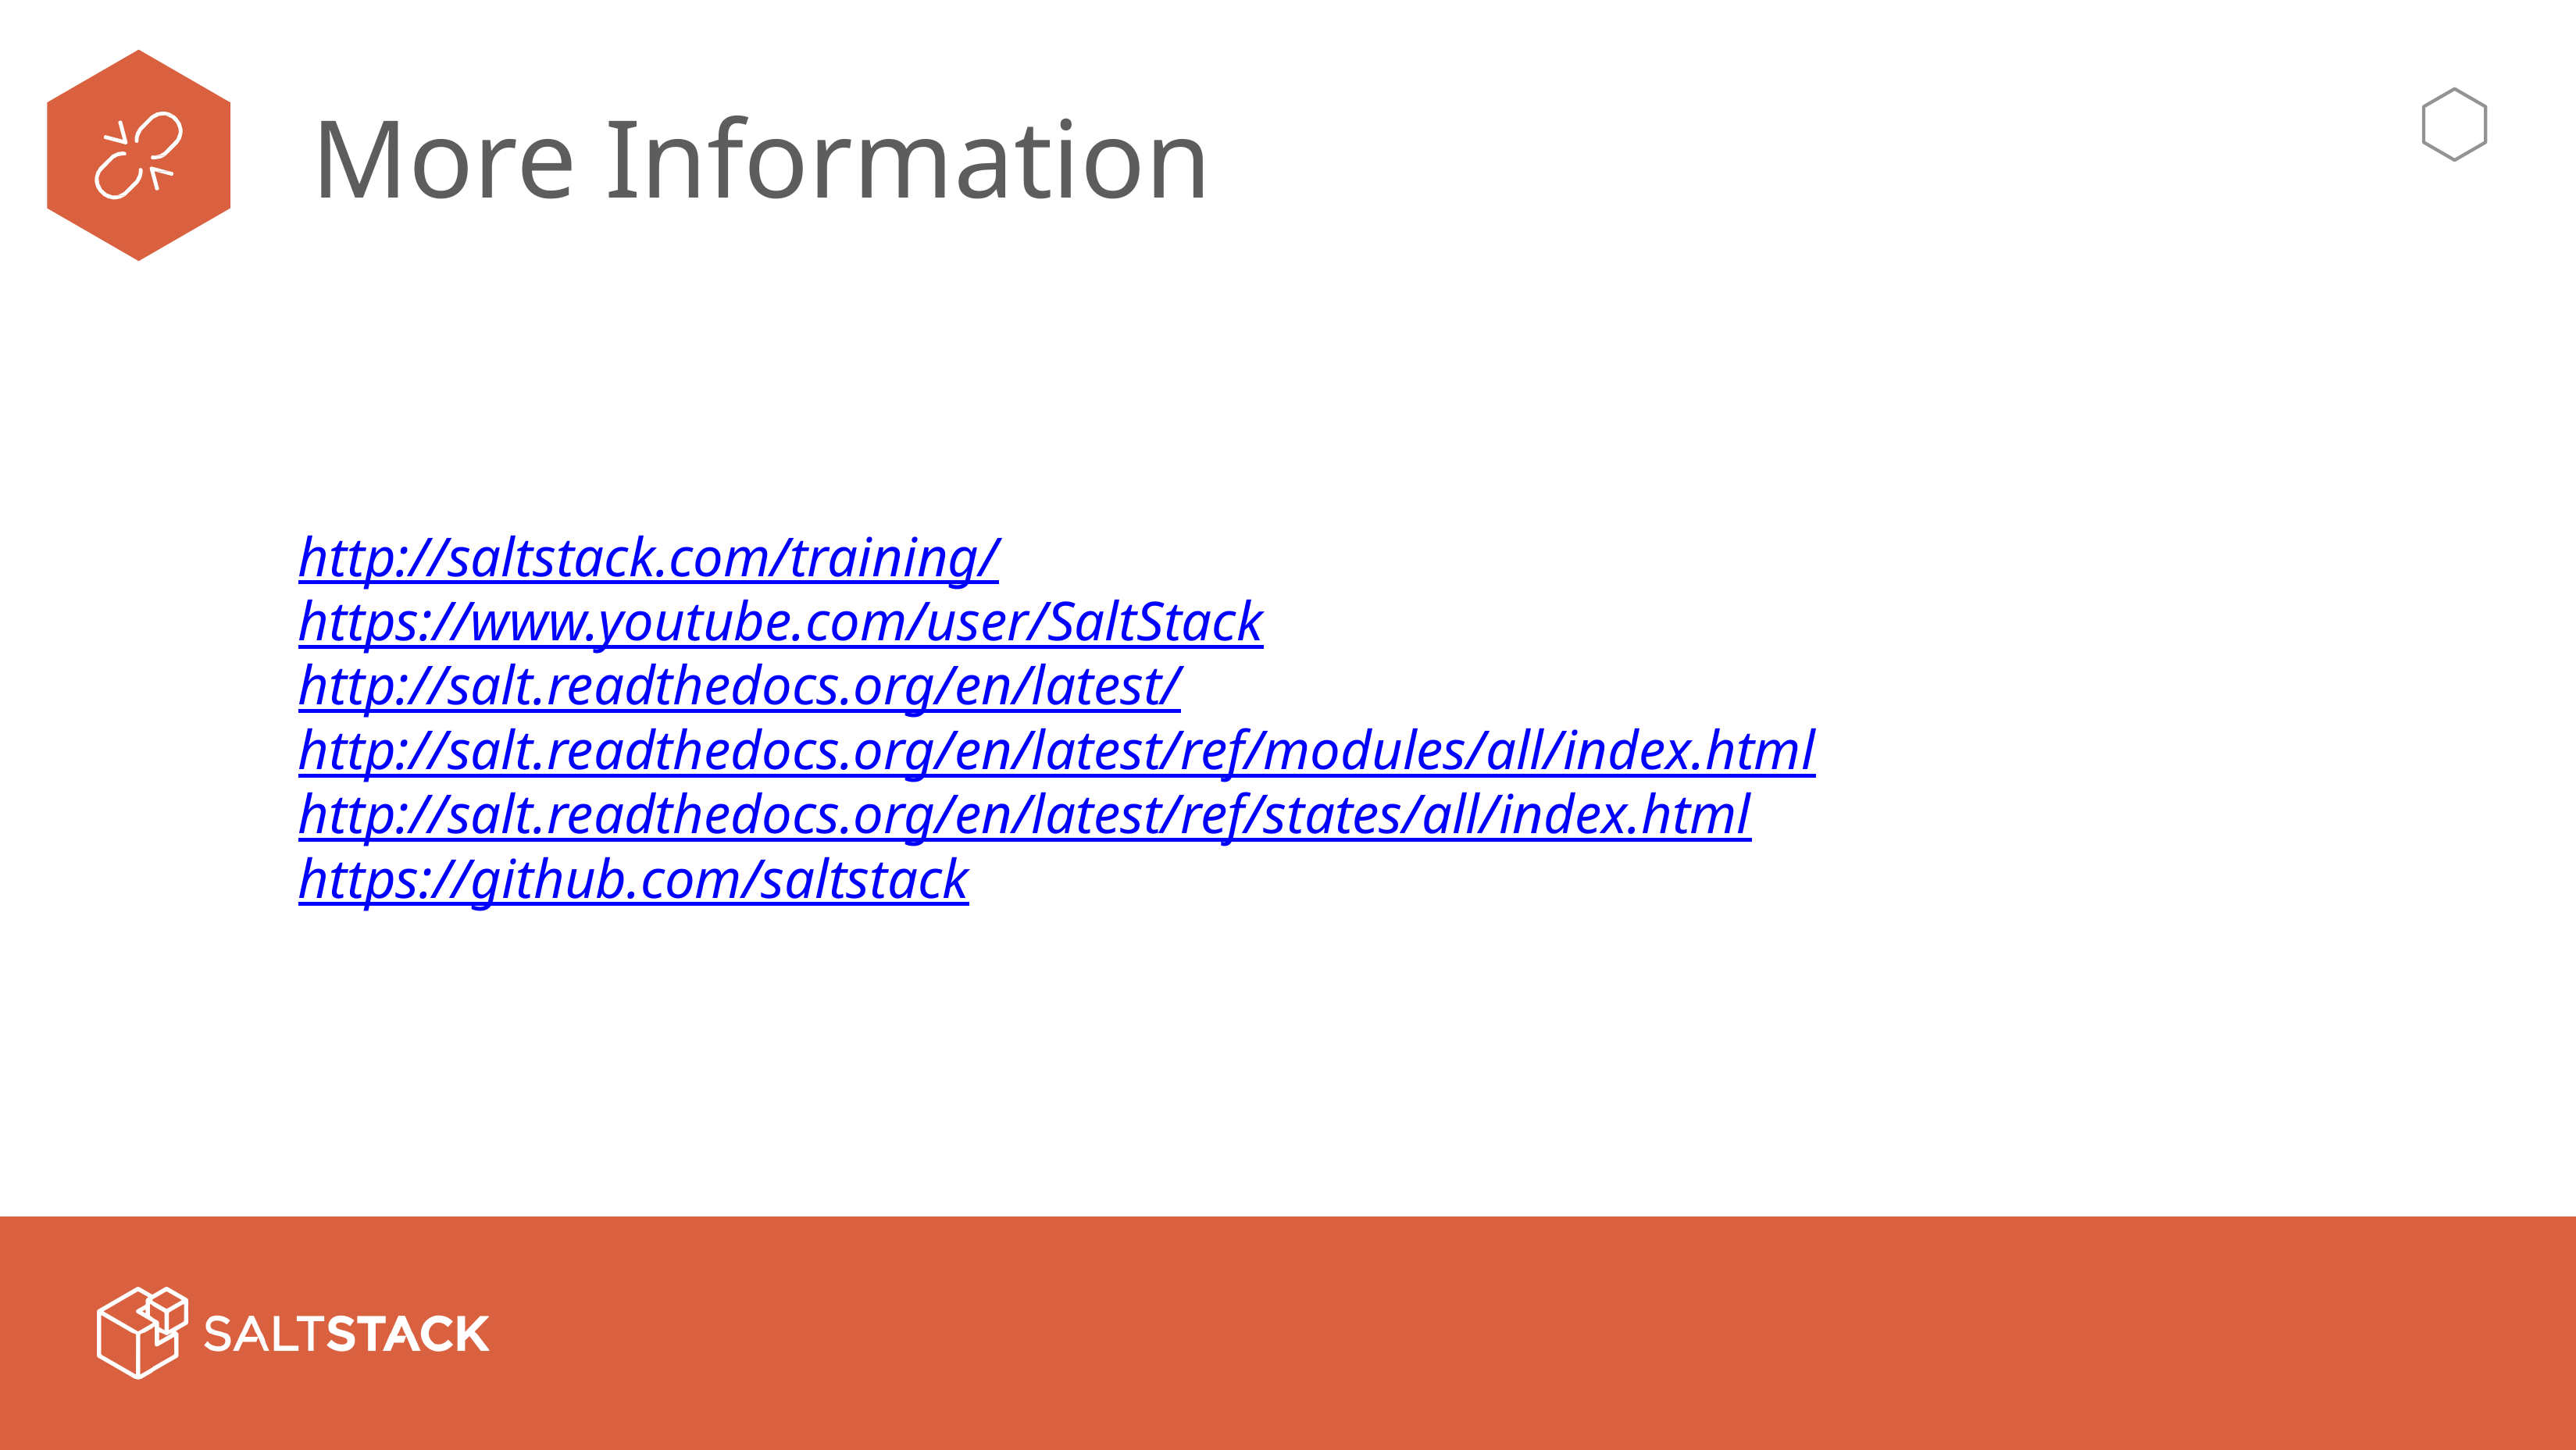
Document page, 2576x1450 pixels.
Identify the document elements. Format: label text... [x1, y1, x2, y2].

picture [97, 1287, 490, 1380]
text_box [47, 49, 230, 262]
text_box [0, 1216, 2576, 1450]
text_box http://saltstack.com/training/ https://www.youtube.com/user/SaltStack http://salt.readthedocs.org/en/latest/ http://salt.readthedocs.org/en/latest/ref/modules/all/index.html http://salt.readthedocs.org/en/latest/ref/states/all/index.html https://github.com/saltstack [292, 516, 1767, 915]
text_box More Information [311, 91, 2229, 220]
